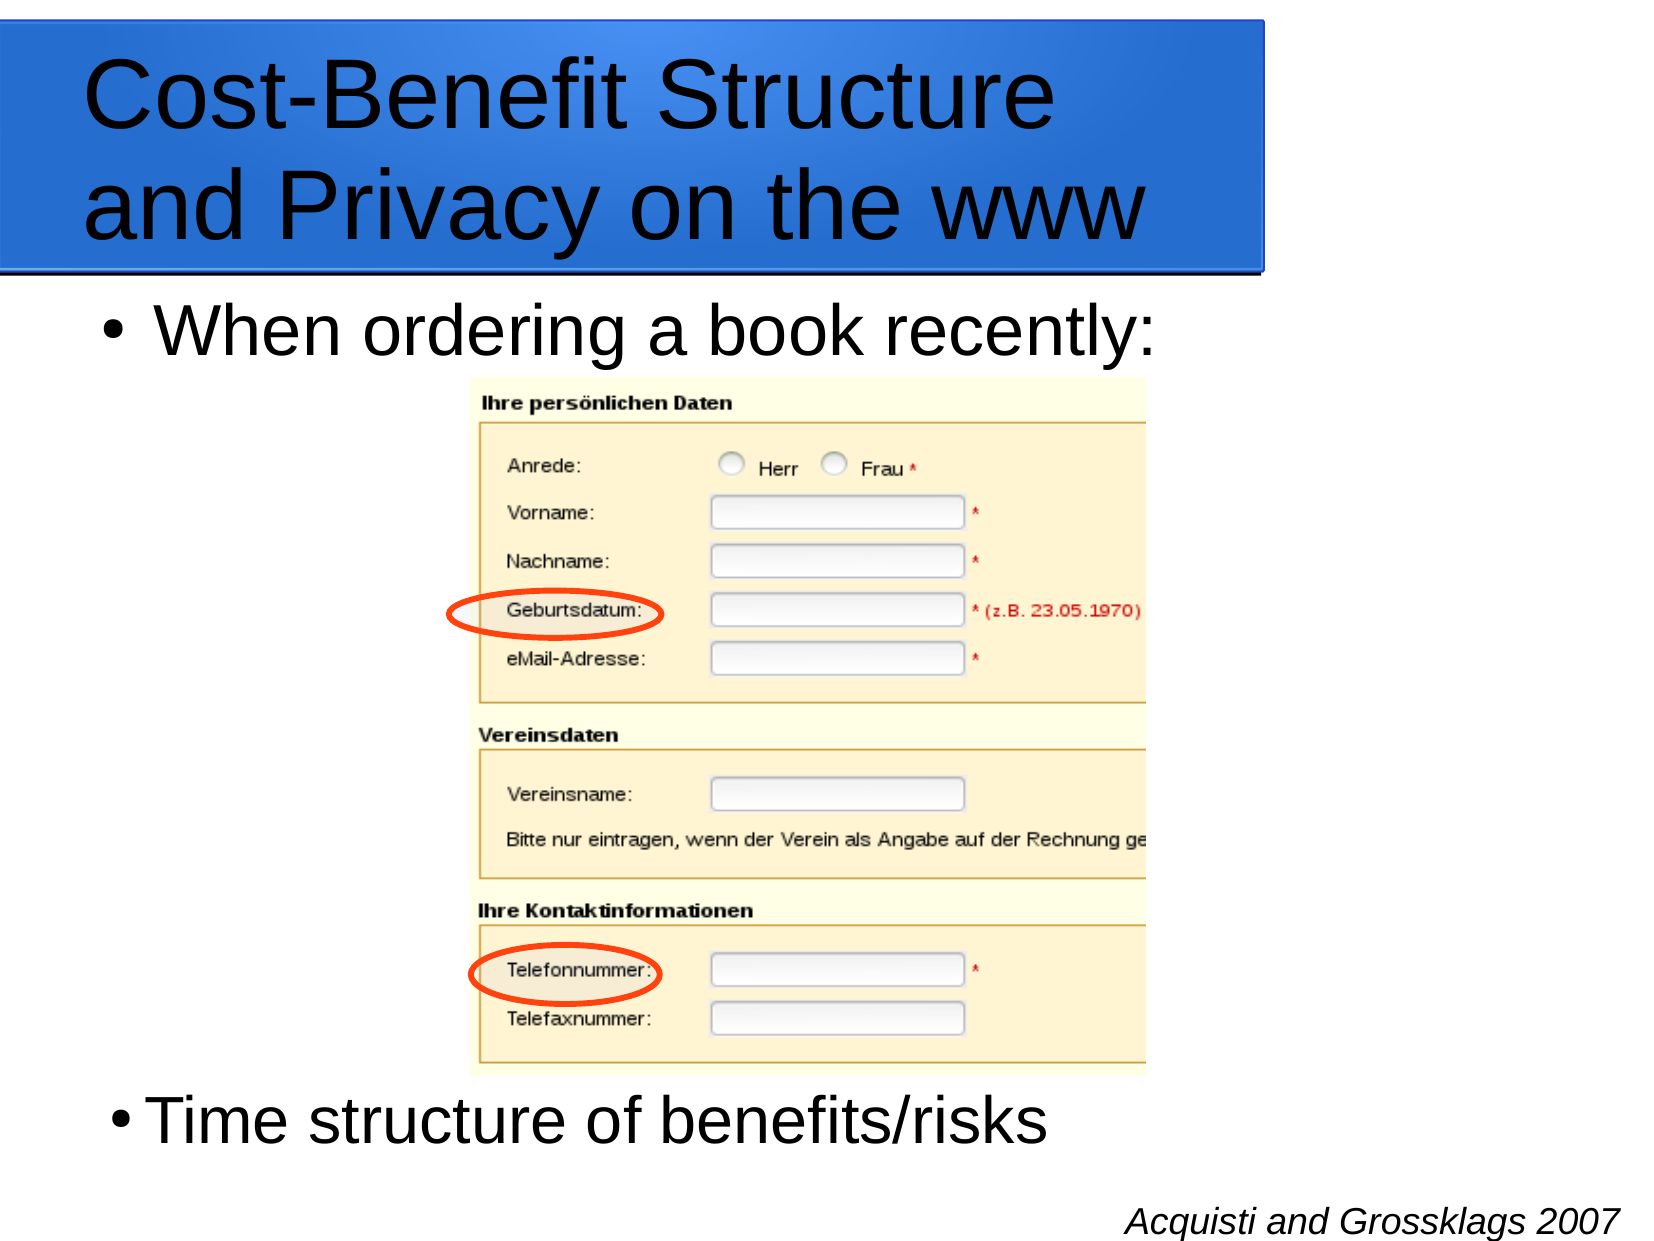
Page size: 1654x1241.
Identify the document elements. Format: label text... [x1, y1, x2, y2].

title Cost-Benefit Structure and Privacy on the www [82, 38, 1235, 261]
text_box Acquisti and Grossklags 2007 [1110, 1192, 1654, 1241]
text_box [470, 944, 660, 1004]
text_box Time structure of benefits/risks [94, 1075, 1607, 1166]
picture [470, 377, 1146, 1076]
list When ordering a book recently: [82, 290, 1571, 1010]
text_box [448, 590, 662, 638]
